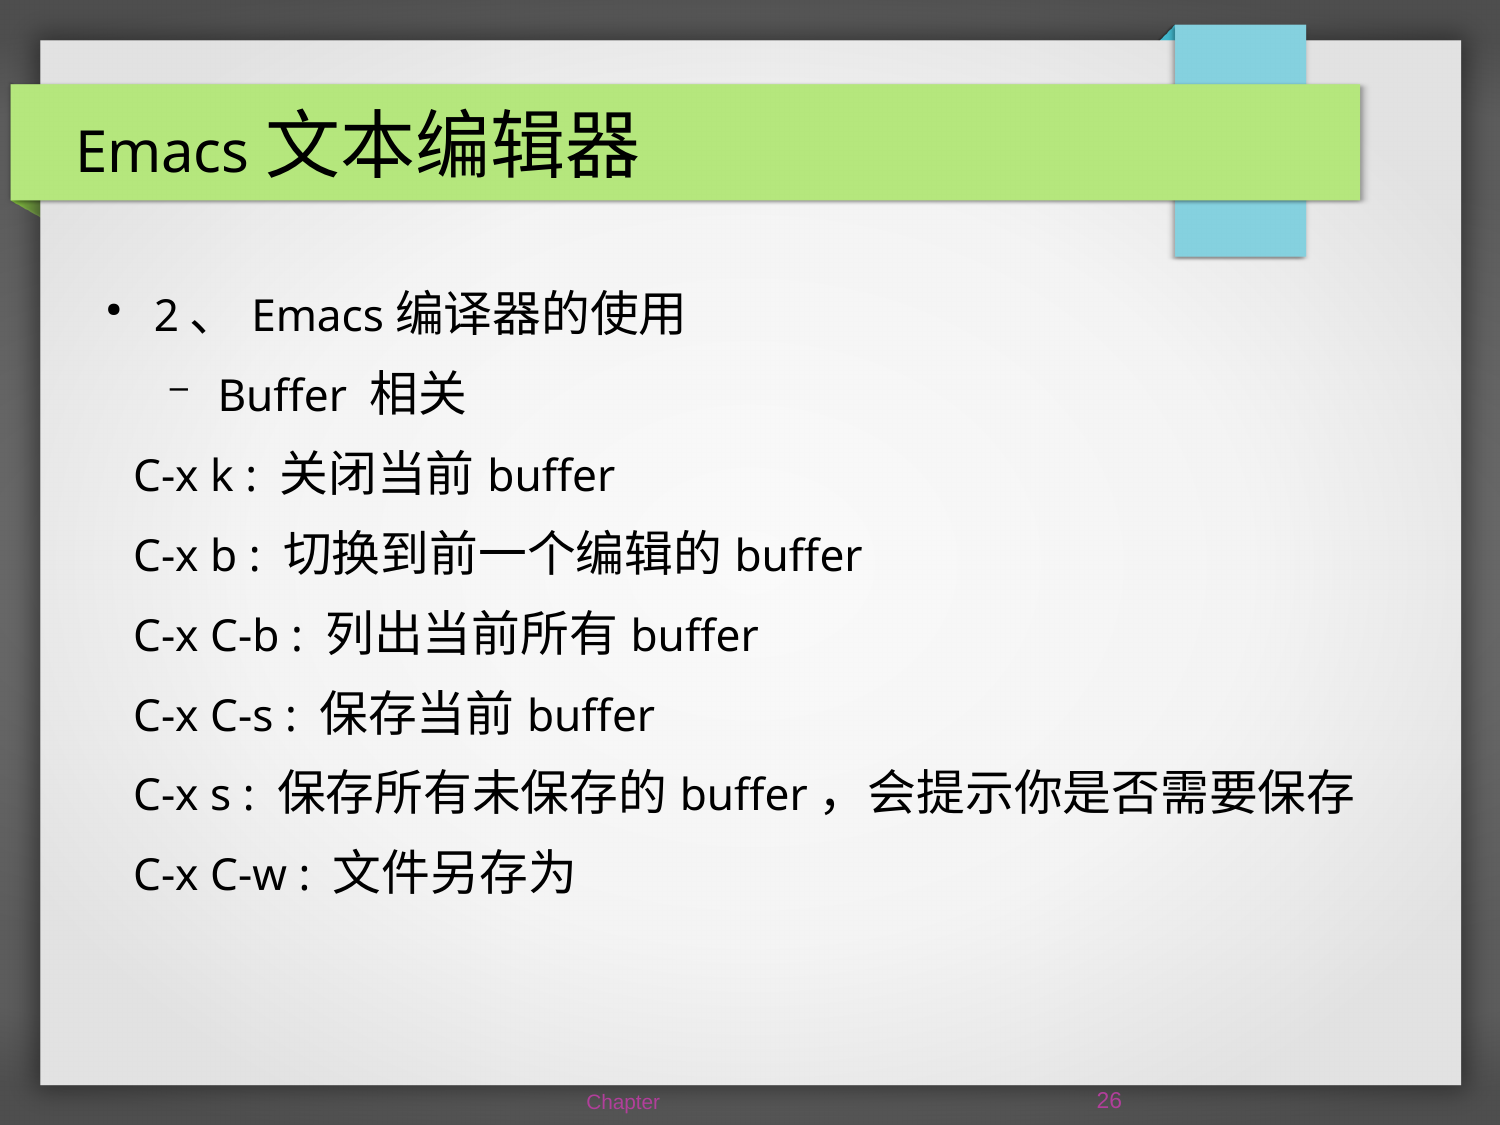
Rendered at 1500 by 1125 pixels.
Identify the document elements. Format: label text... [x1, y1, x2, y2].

text_box Chapter [75, 1075, 676, 1114]
text_box <number> [1025, 1075, 1123, 1114]
list 2、Emacs编译器的使用 Buffer 相关 C-x k : 关闭当前buffer C-x b : 切换到前一个编辑的buffer C-x C-b : 列出当前所有buffer C-x C-s : 保存当前buffer C-x s : 保存所有未保存的buffer，会提示你是否需要保存 C-x C-w : 文件另存为 [75, 267, 1426, 921]
picture [0, 0, 1500, 1125]
title Emacs文本编辑器 [75, 85, 1147, 193]
